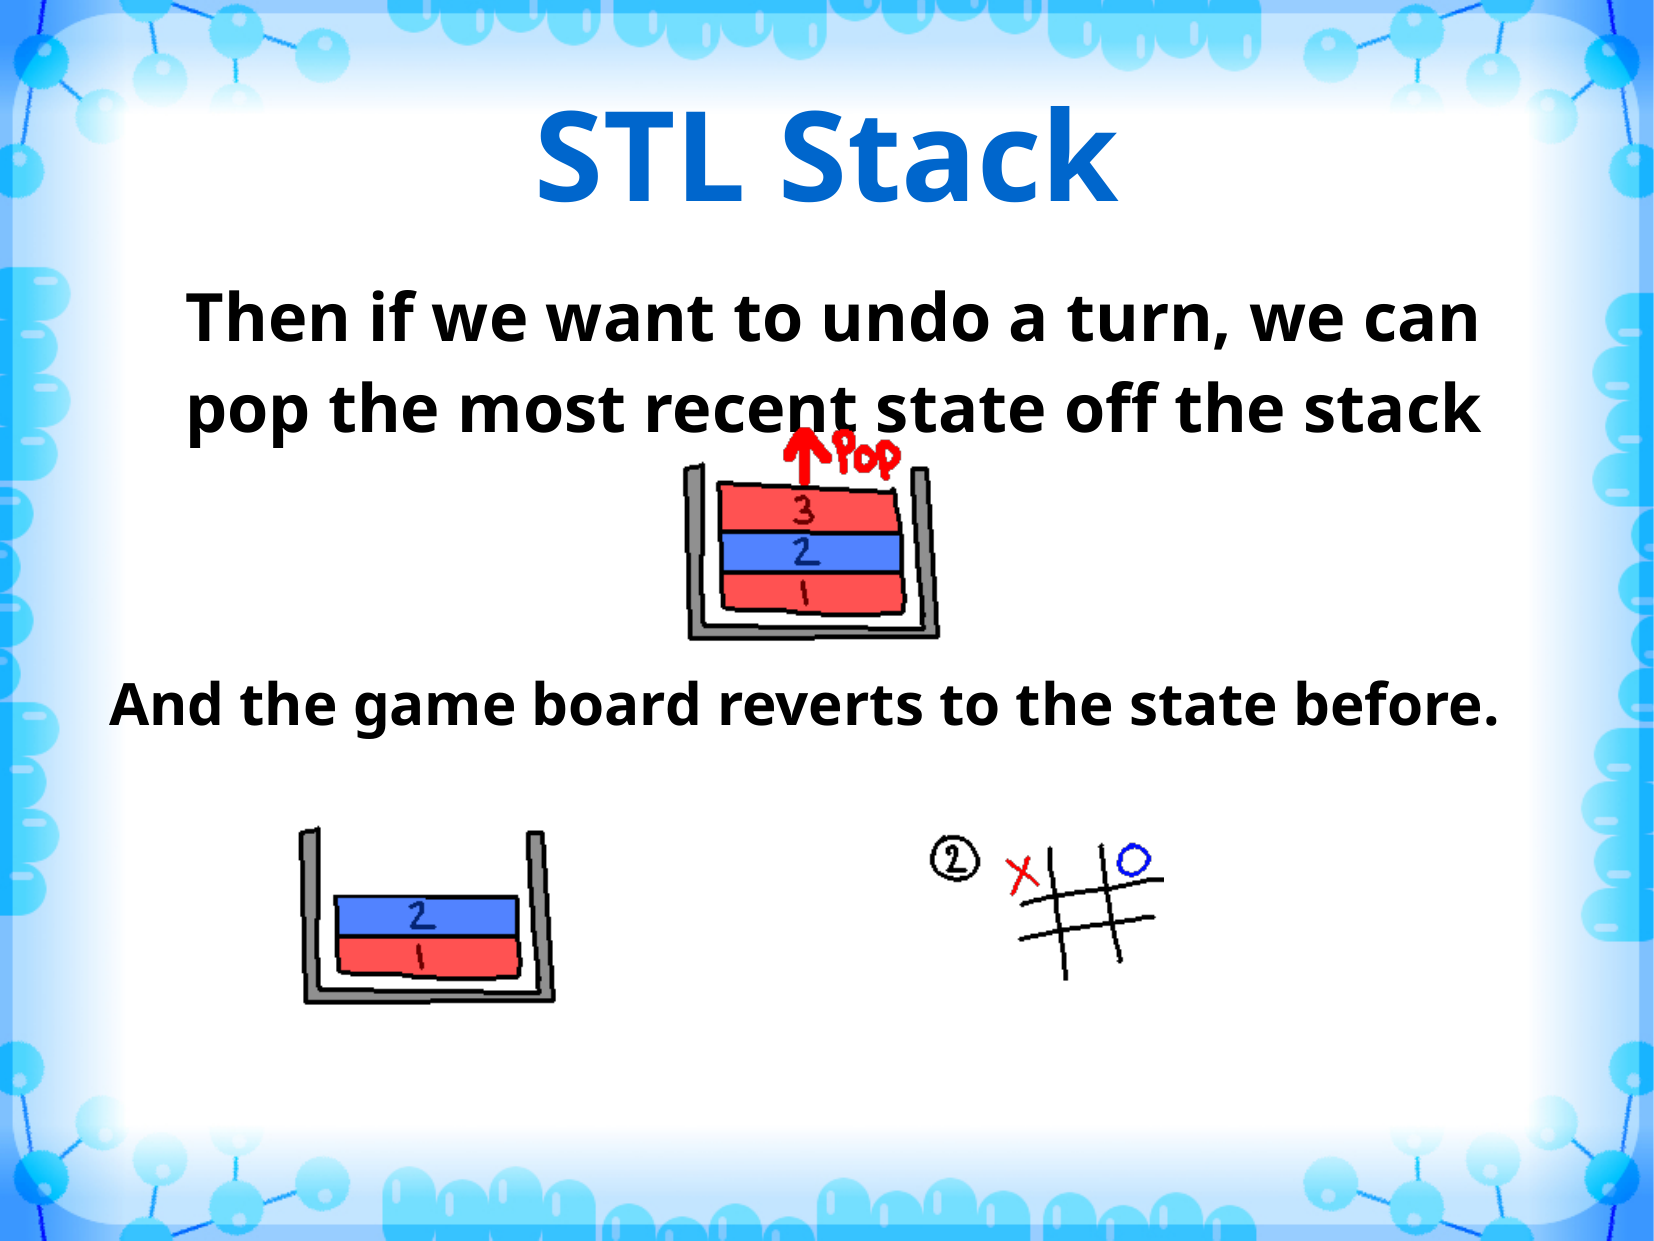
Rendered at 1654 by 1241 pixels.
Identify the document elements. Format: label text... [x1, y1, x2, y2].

title STL Stack [82, 49, 1571, 257]
text_box Then if we want to undo a turn, we can pop the most recent state off the stack [135, 270, 1534, 447]
picture [0, 0, 1654, 1241]
text_box And the game board reverts to the state before. [105, 663, 1504, 813]
